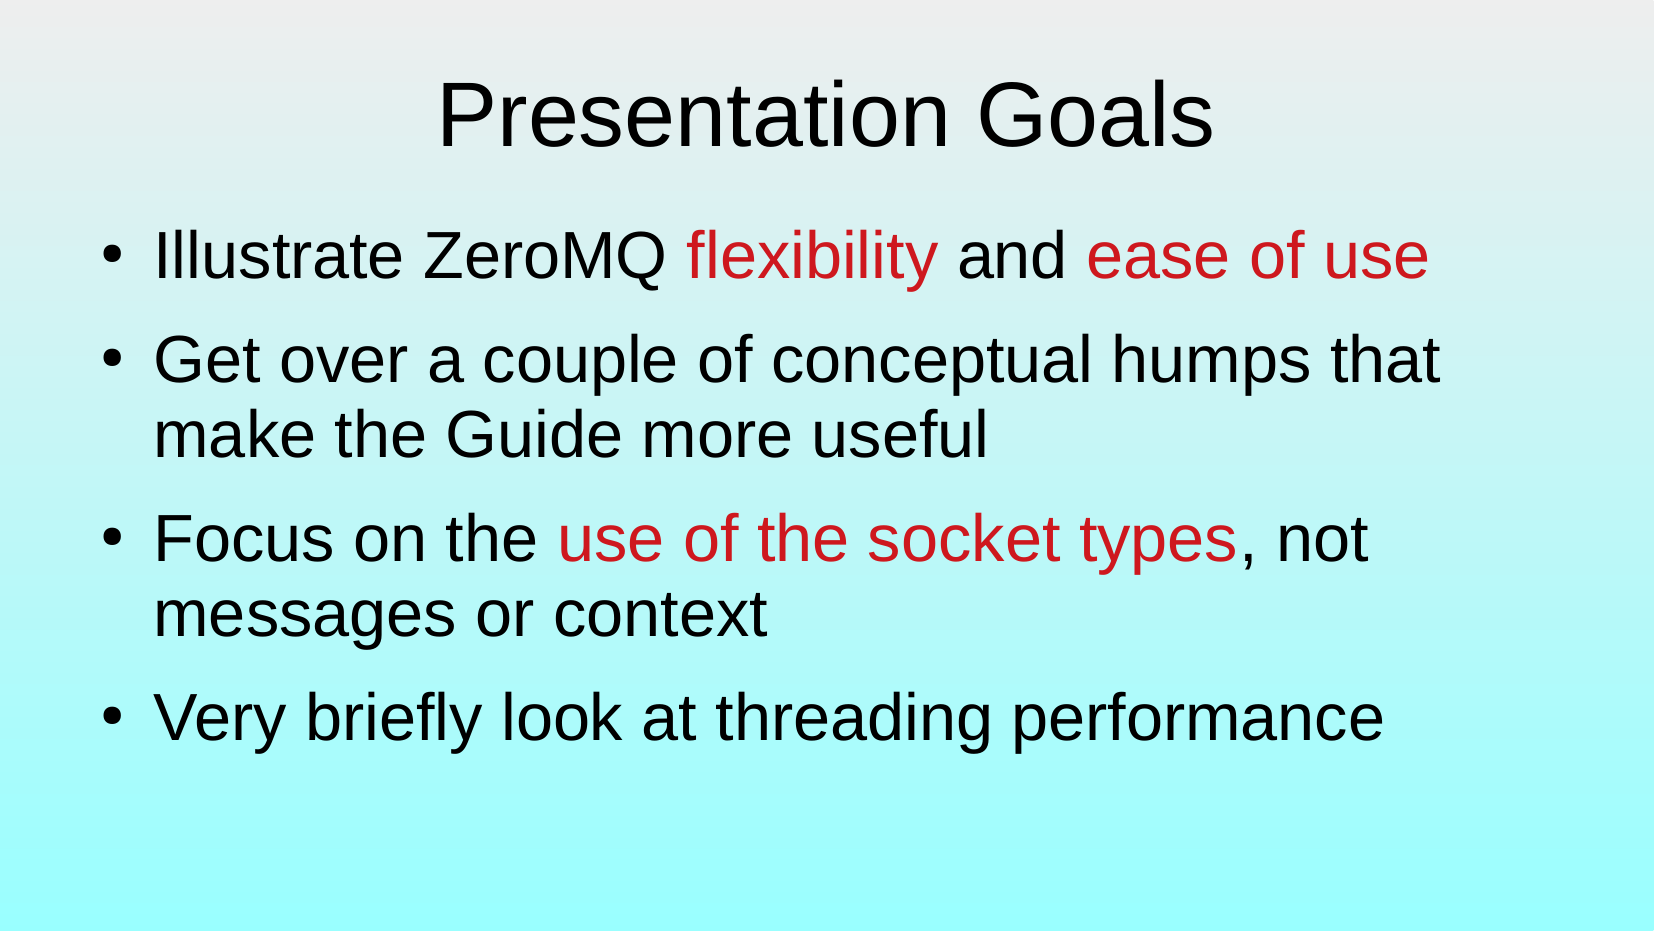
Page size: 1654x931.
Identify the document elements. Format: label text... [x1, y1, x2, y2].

list Illustrate ZeroMQ flexibility and ease of use Get over a couple of conceptual humps that make the Guide more useful Focus on the use of the socket types, not messages or context Very briefly look at threading performance [82, 217, 1571, 758]
title Presentation Goals [82, 37, 1571, 193]
